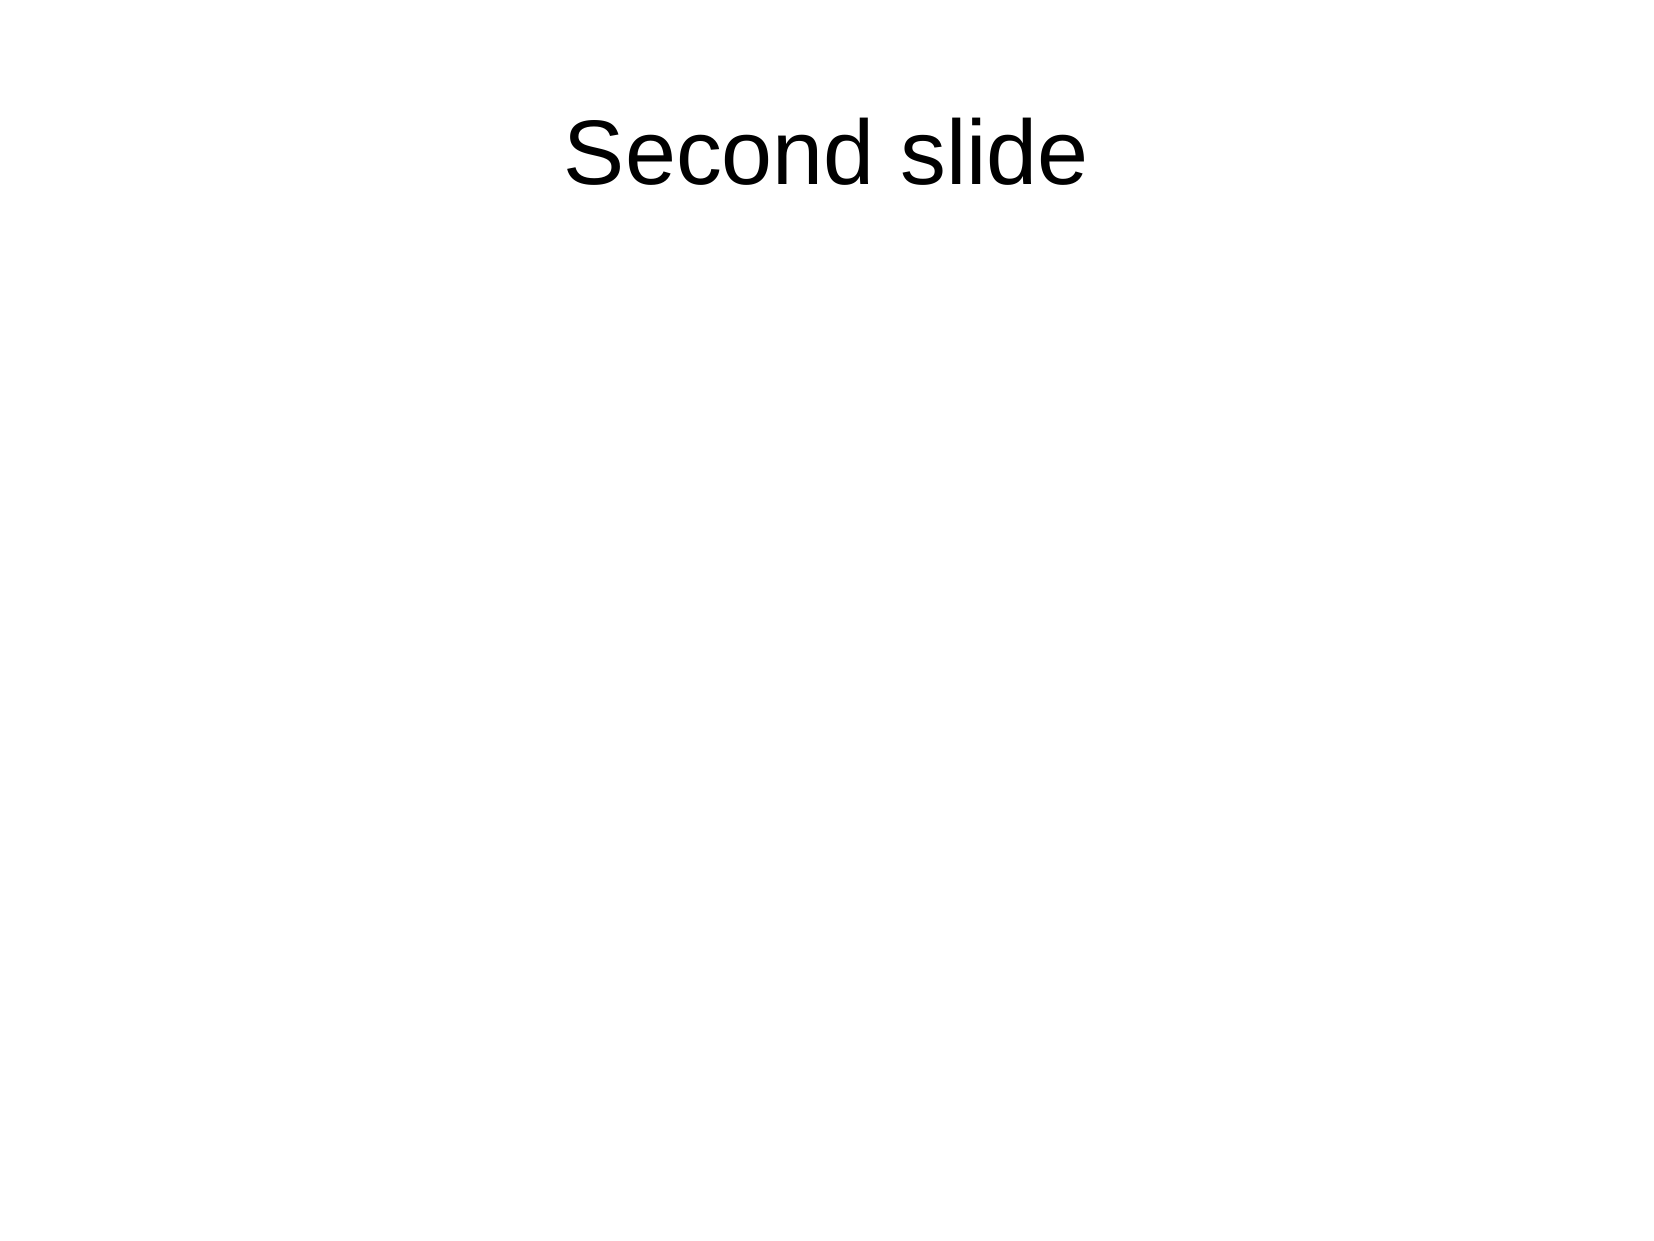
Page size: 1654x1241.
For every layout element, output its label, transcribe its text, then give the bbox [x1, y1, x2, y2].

title Second slide [82, 49, 1571, 257]
